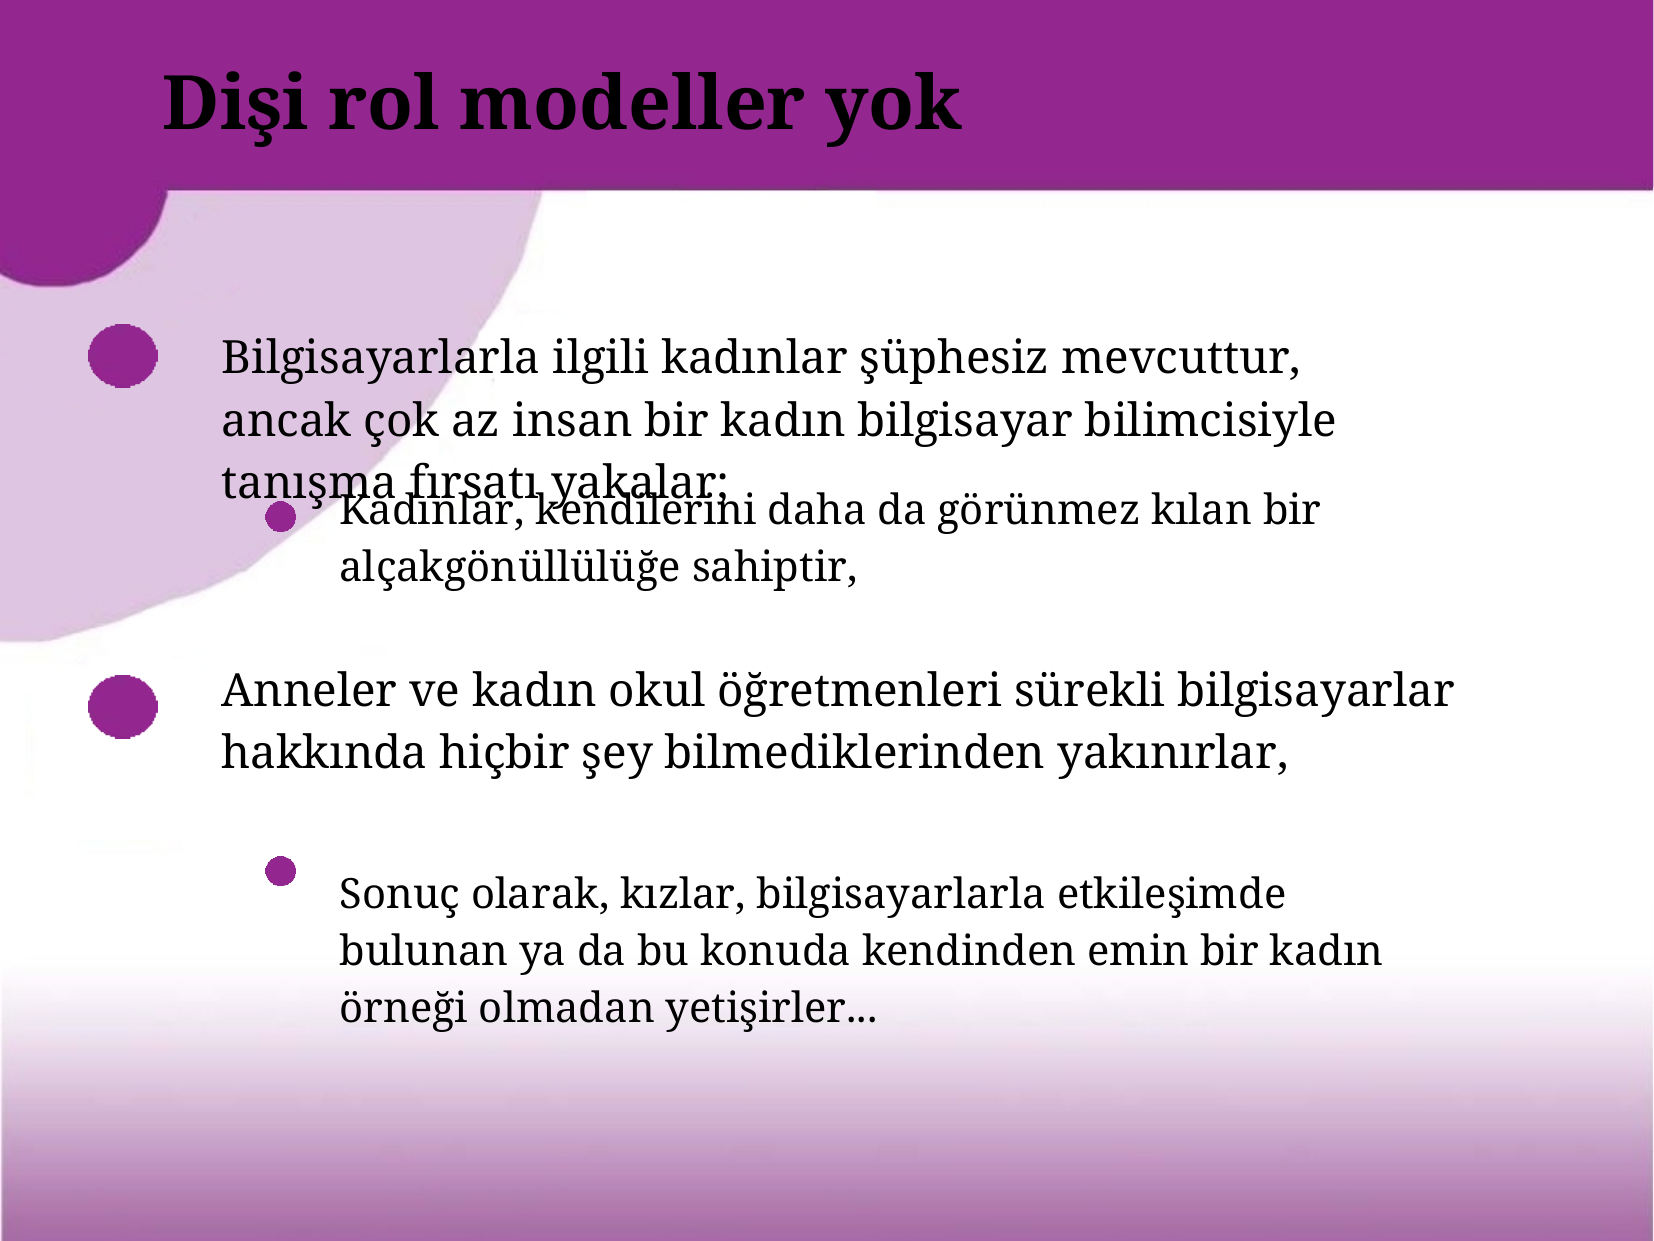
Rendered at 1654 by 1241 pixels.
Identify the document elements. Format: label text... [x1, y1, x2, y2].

text_box Kadınlar, kendilerini daha da görünmez kılan bir alçakgönüllülüğe sahiptir, [324, 472, 1447, 585]
text_box Dişi rol modeller yok [147, 42, 1182, 145]
text_box Anneler ve kadın okul öğretmenleri sürekli bilgisayarlar hakkında hiçbir şey bilmediklerinden yakınırlar, [206, 649, 1506, 825]
text_box Sonuç olarak, kızlar, bilgisayarlarla etkileşimde bulunan ya da bu konuda kendinden emin bir kadın örneği olmadan yetişirler... [324, 856, 1447, 1017]
picture [0, 0, 1654, 1241]
text_box Bilgisayarlarla ilgili kadınlar şüphesiz mevcuttur, ancak çok az insan bir kadın bilgisayar bilimcisiyle tanışma fırsatı yakalar; [206, 317, 1447, 492]
